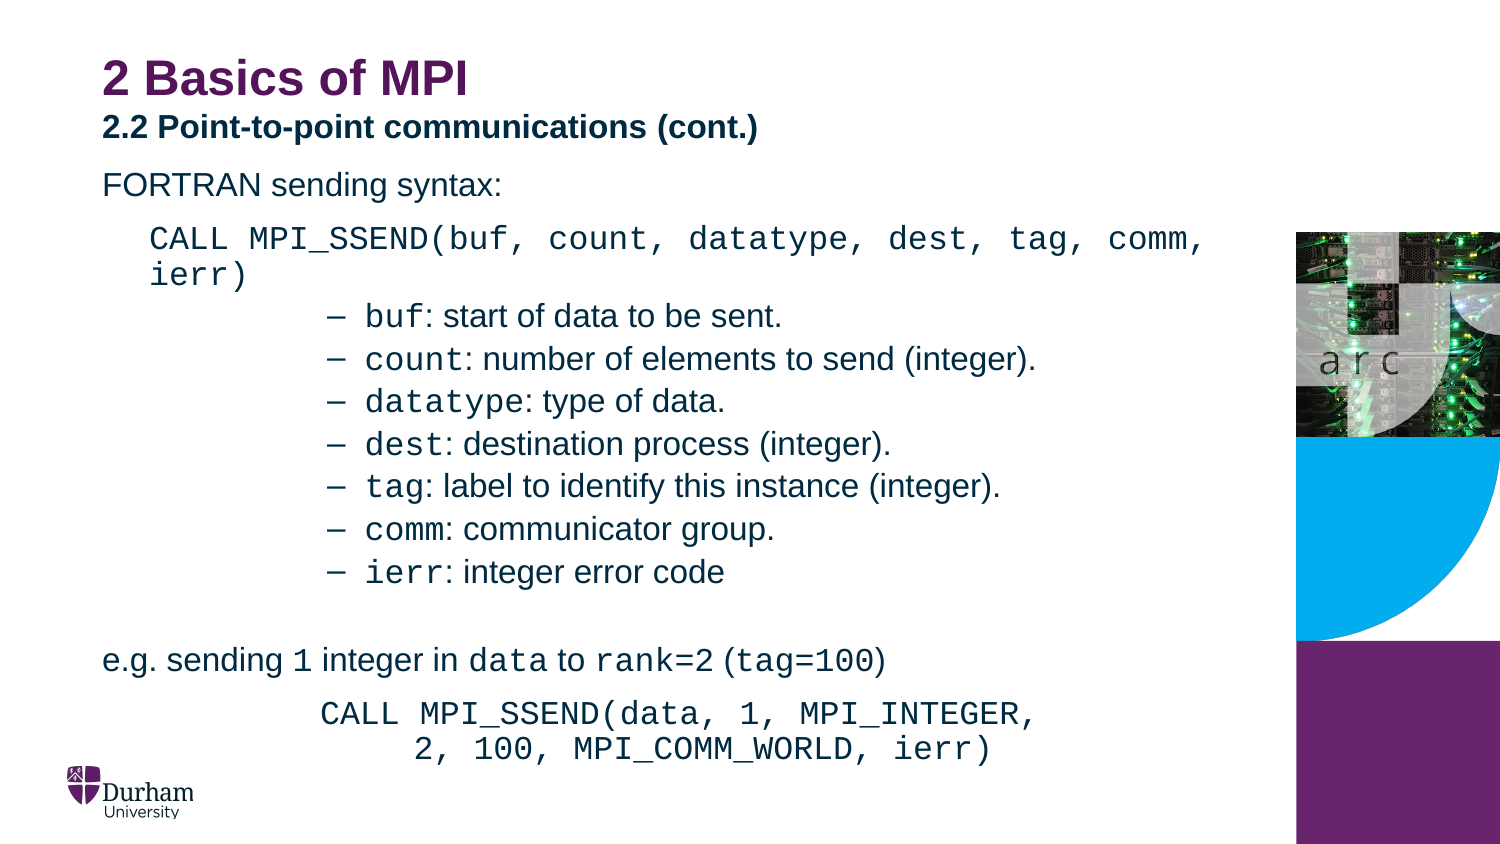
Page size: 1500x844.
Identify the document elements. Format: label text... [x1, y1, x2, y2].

picture [1296, 232, 1500, 436]
picture [1332, 467, 1500, 640]
text_box [1296, 640, 1500, 844]
title 2 Basics of MPI 2.2 Point-to-point communications (cont.) [101, 45, 1399, 187]
picture [67, 766, 193, 819]
list FORTRAN sending syntax: CALL MPI_SSEND(buf, count, datatype, dest, tag, comm, ierr) buf: start of data to be sent. count: number of elements to send (integer). datatype: type of data. dest: destination process (integer). tag: label to identify this instance (integer). comm: communicator group. ierr: integer error code e.g. sending 1 integer in data to rank=2 (tag=100) CALL MPI_SSEND(data, 1, MPI_INTEGER, 2, 100, MPI_COMM_WORLD, ierr) [101, 167, 1258, 753]
